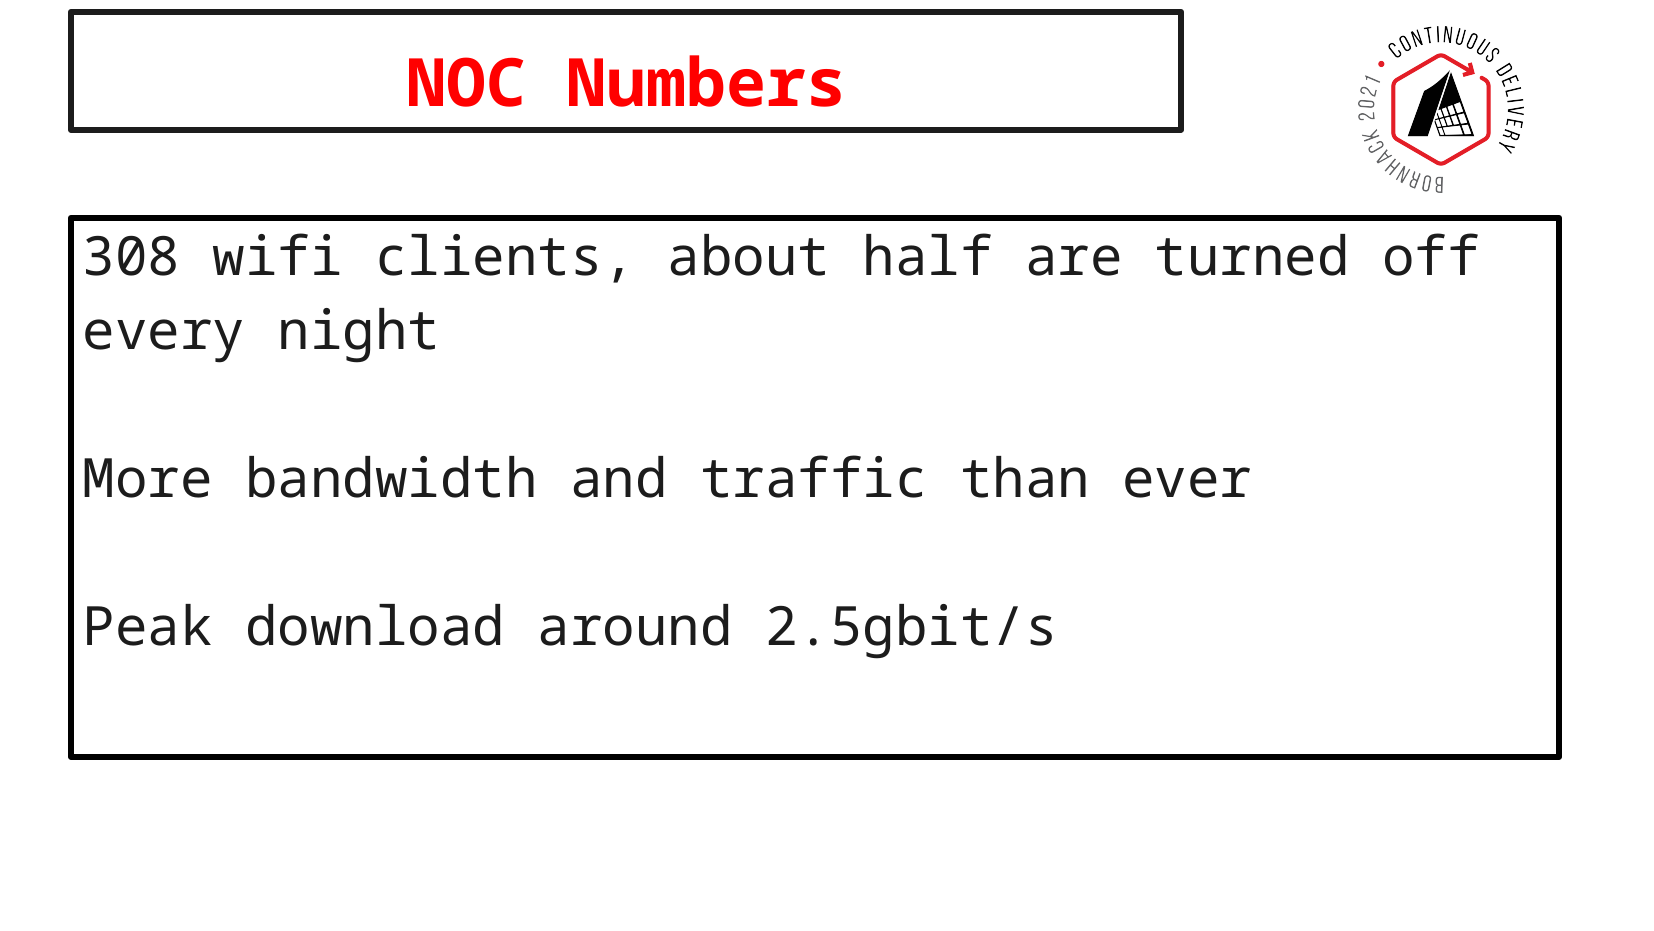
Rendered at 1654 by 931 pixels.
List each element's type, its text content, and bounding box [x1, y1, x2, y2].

title NOC Numbers [70, 11, 1182, 130]
subtitle 308 wifi clients, about half are turned off every night More bandwidth and traffic than ever Peak download around 2.5gbit/s [70, 217, 1560, 758]
picture [1358, 26, 1524, 193]
